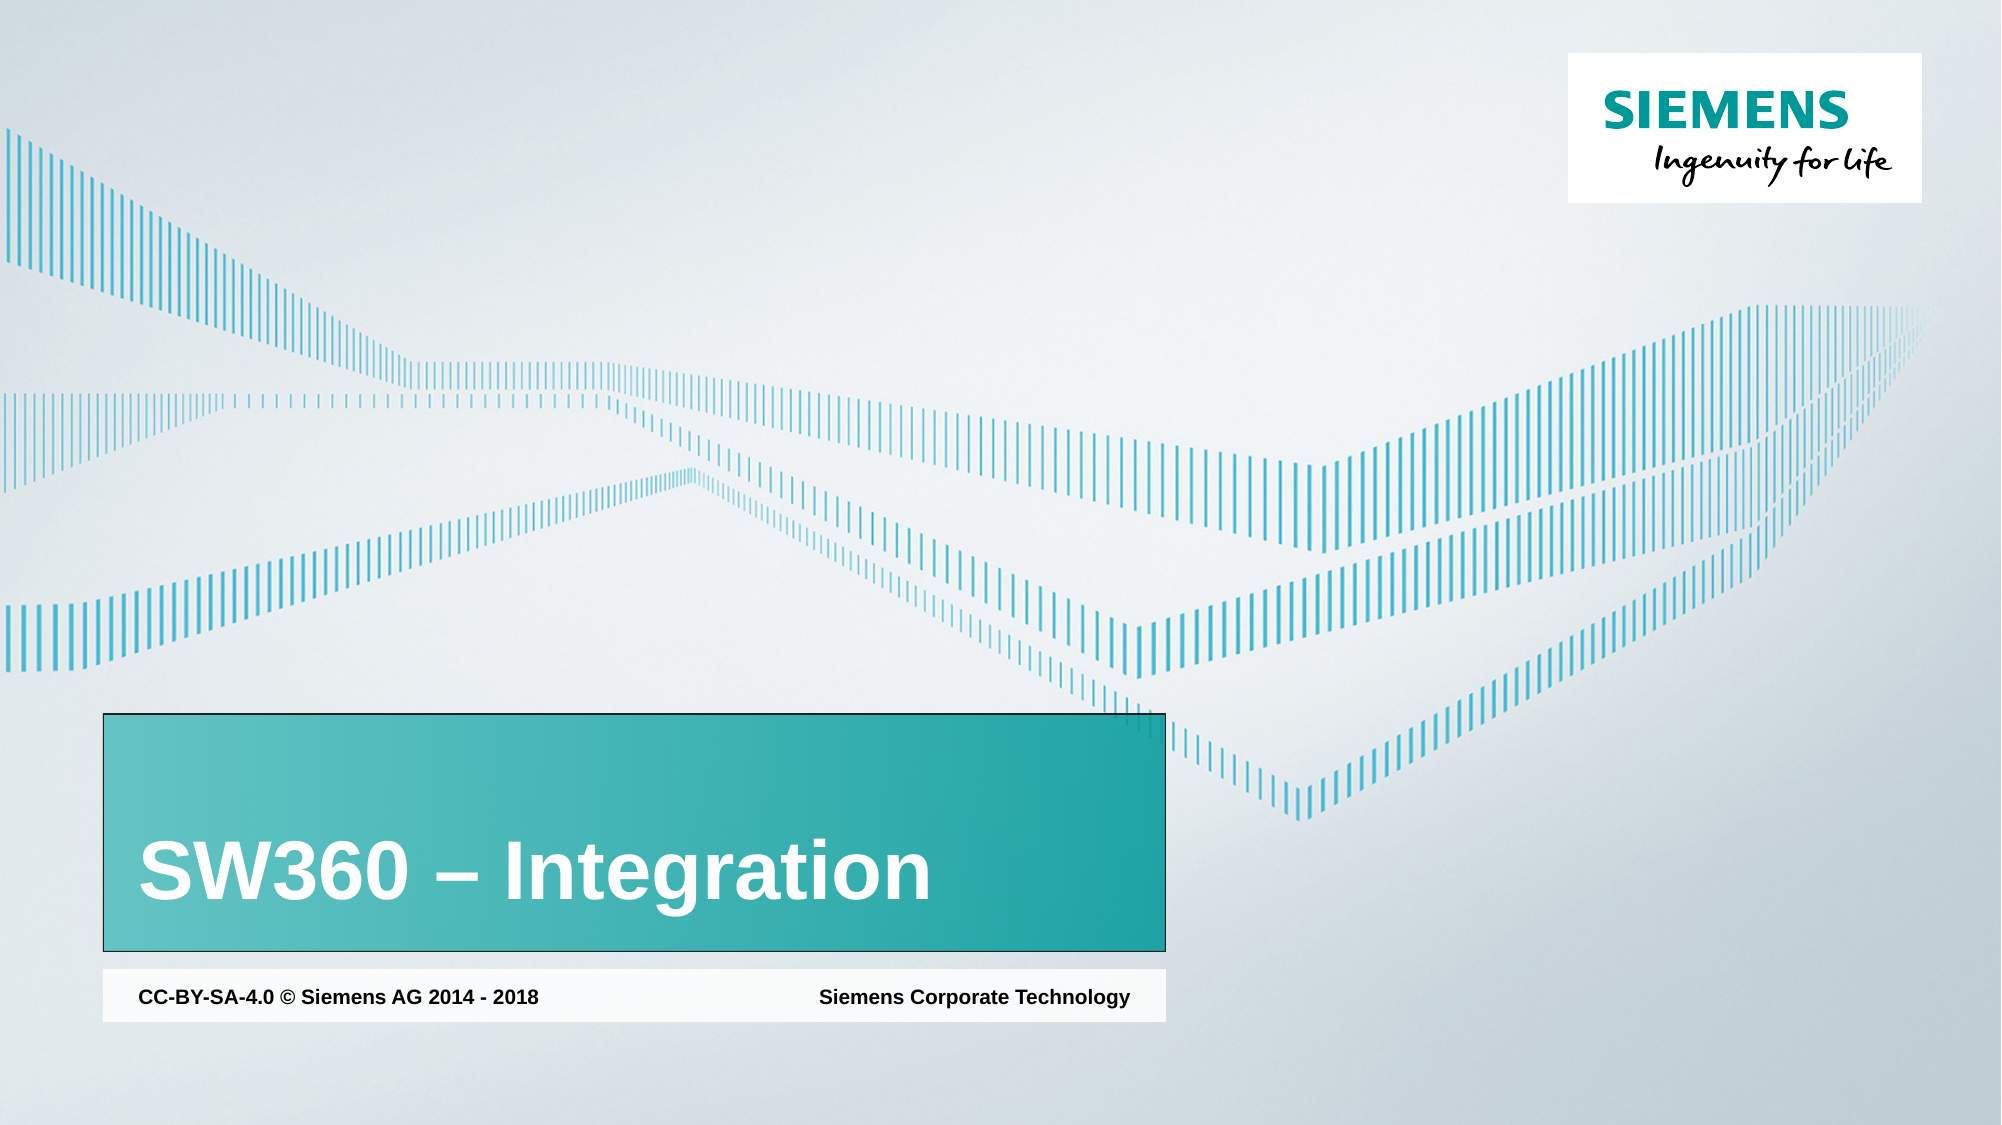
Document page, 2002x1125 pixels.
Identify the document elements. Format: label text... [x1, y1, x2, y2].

picture [0, 0, 2001, 1125]
list CC-BY-SA-4.0 © Siemens AG 2014 - 2018 [102, 969, 641, 1023]
title SW360 – Integration [102, 713, 1166, 952]
list Siemens Corporate Technology [641, 969, 1166, 1023]
